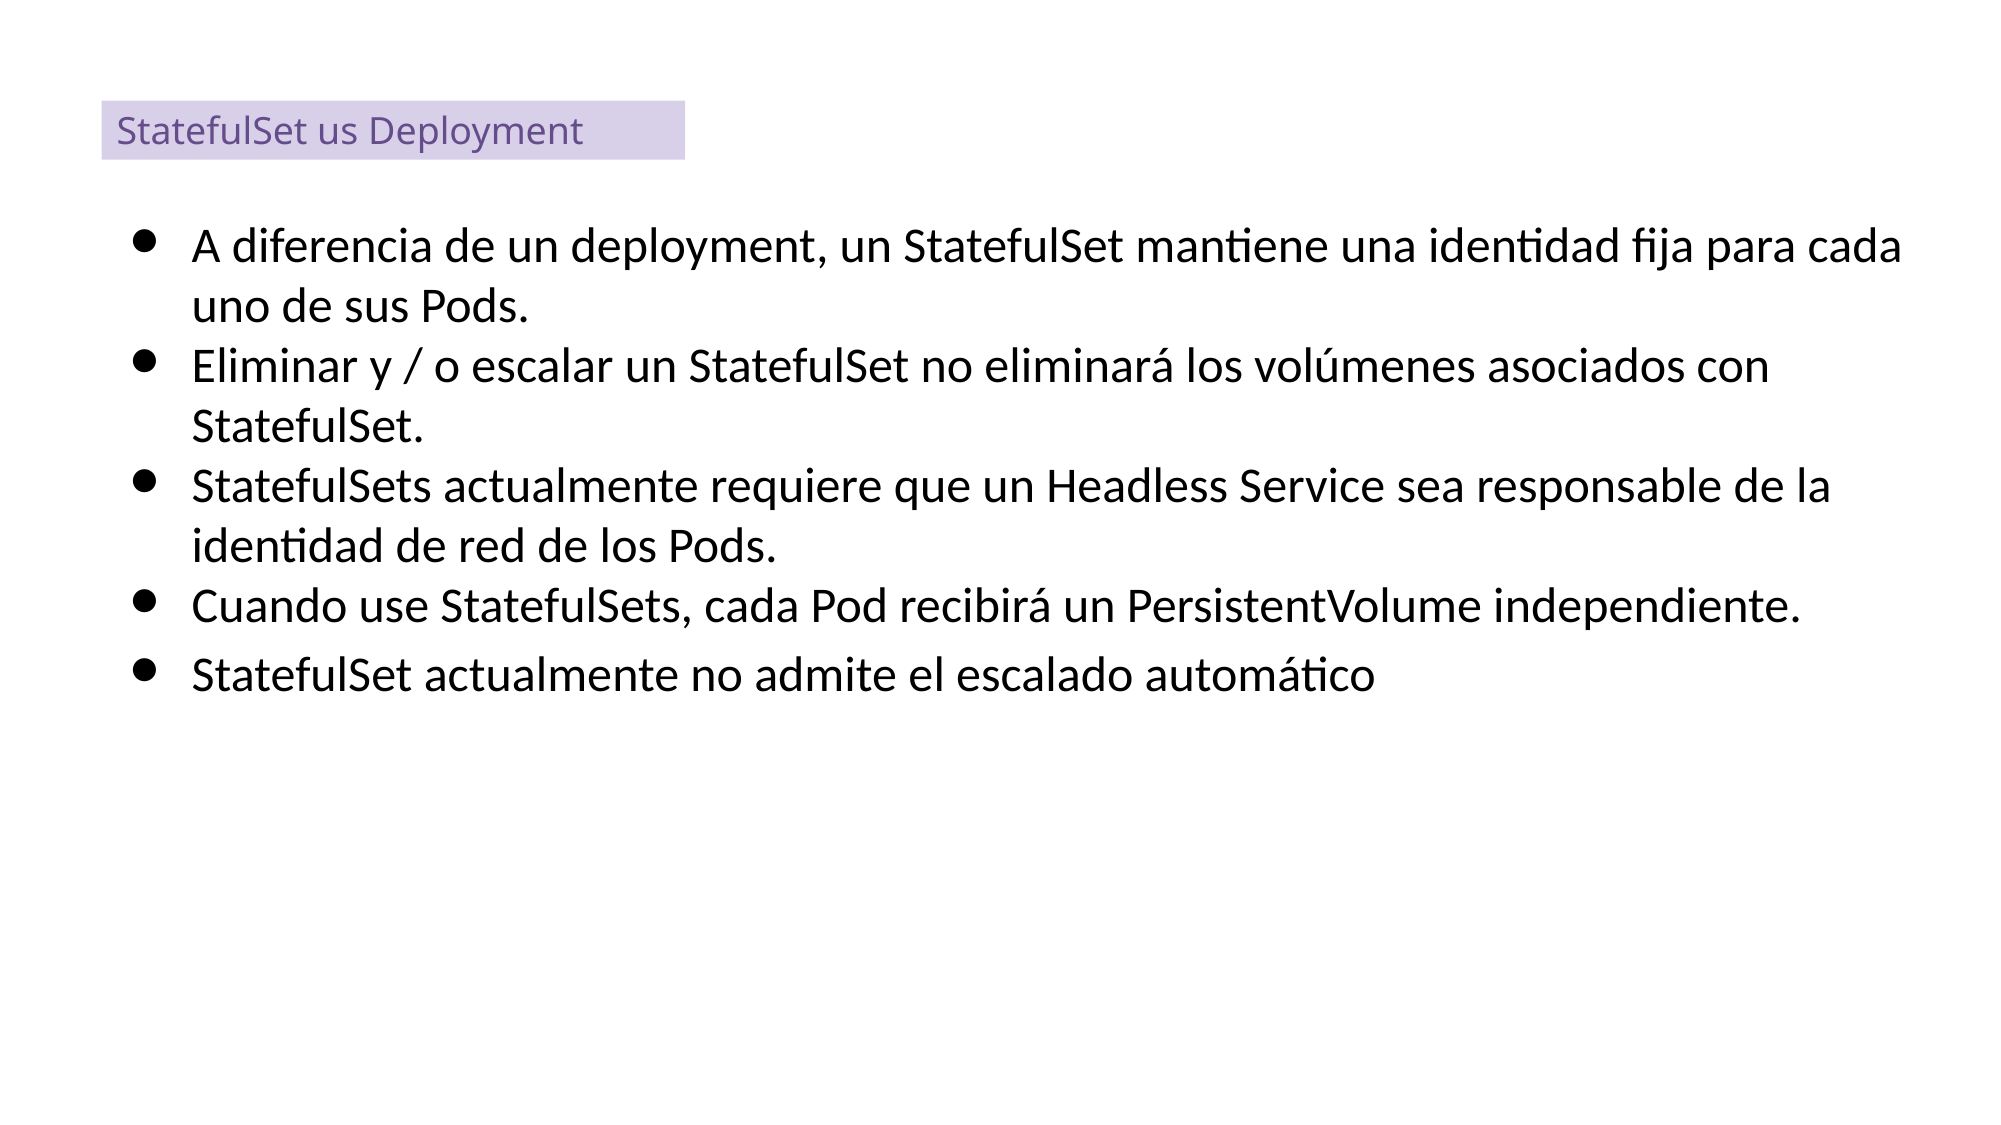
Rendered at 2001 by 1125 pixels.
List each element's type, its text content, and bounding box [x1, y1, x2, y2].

text_box A diferencia de un deployment, un StatefulSet mantiene una identidad fija para cada uno de sus Pods. Eliminar y / o escalar un StatefulSet no eliminará los volúmenes asociados con StatefulSet. StatefulSets actualmente requiere que un Headless Service sea responsable de la identidad de red de los Pods. Cuando use StatefulSets, cada Pod recibirá un PersistentVolume independiente. StatefulSet actualmente no admite el escalado automático [101, 205, 1977, 418]
text_box StatefulSet us Deployment [101, 100, 686, 160]
